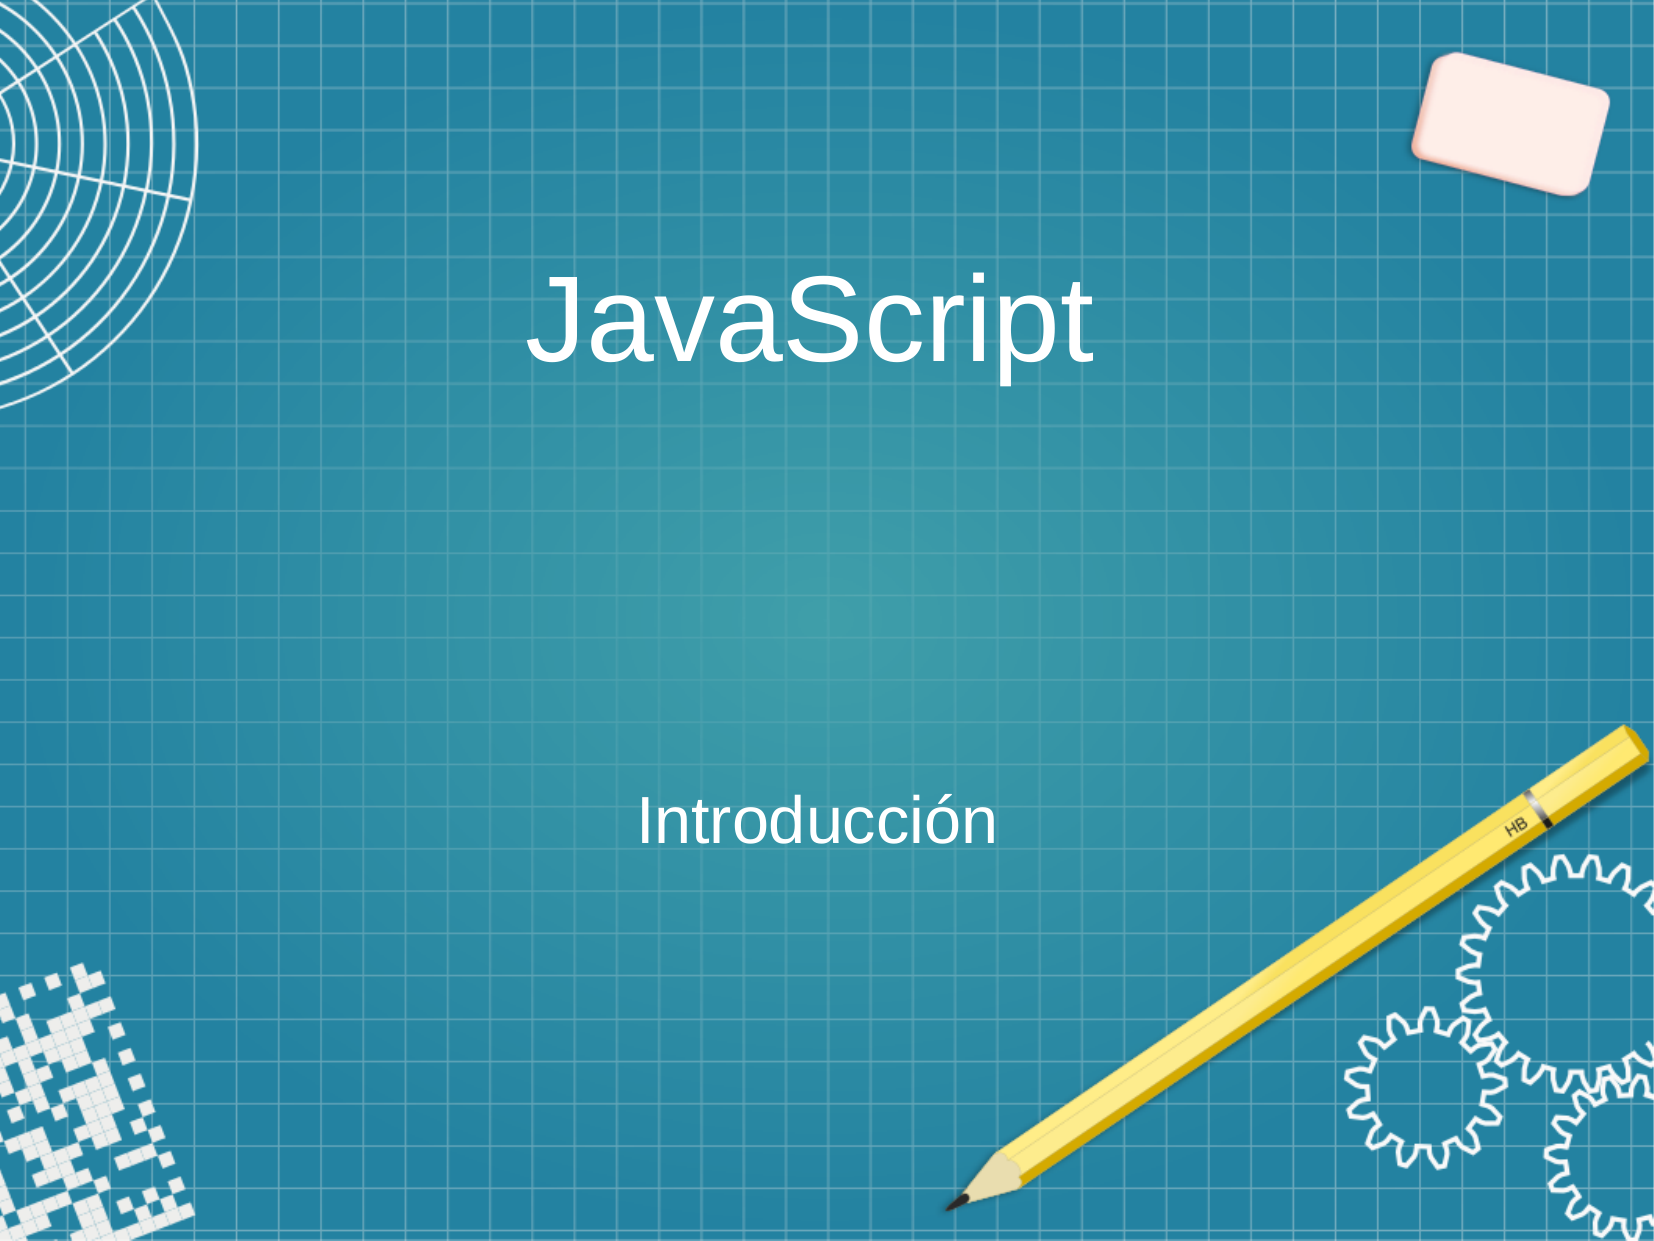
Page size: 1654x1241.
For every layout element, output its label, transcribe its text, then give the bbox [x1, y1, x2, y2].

title JavaScript [82, 177, 1571, 461]
picture [0, 0, 1654, 1241]
subtitle Introducción [82, 519, 1571, 1123]
